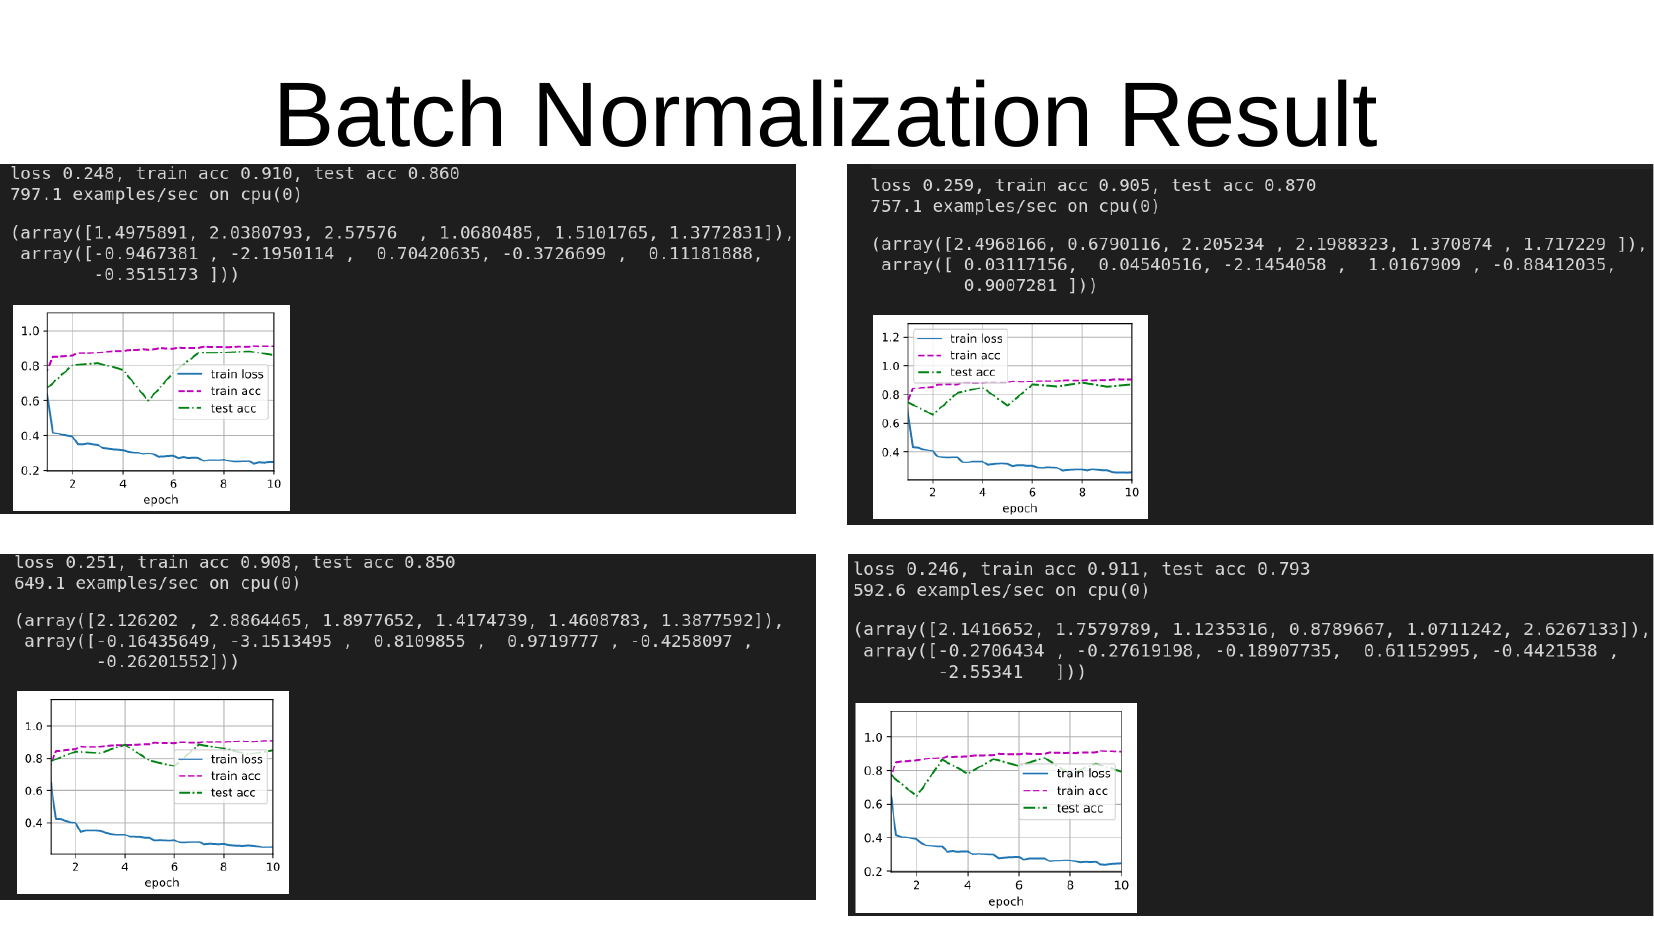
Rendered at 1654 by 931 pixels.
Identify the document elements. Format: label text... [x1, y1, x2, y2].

picture [848, 554, 1654, 916]
picture [847, 164, 1654, 526]
picture [0, 164, 796, 514]
title Batch Normalization Result [82, 37, 1571, 193]
picture [0, 554, 816, 901]
